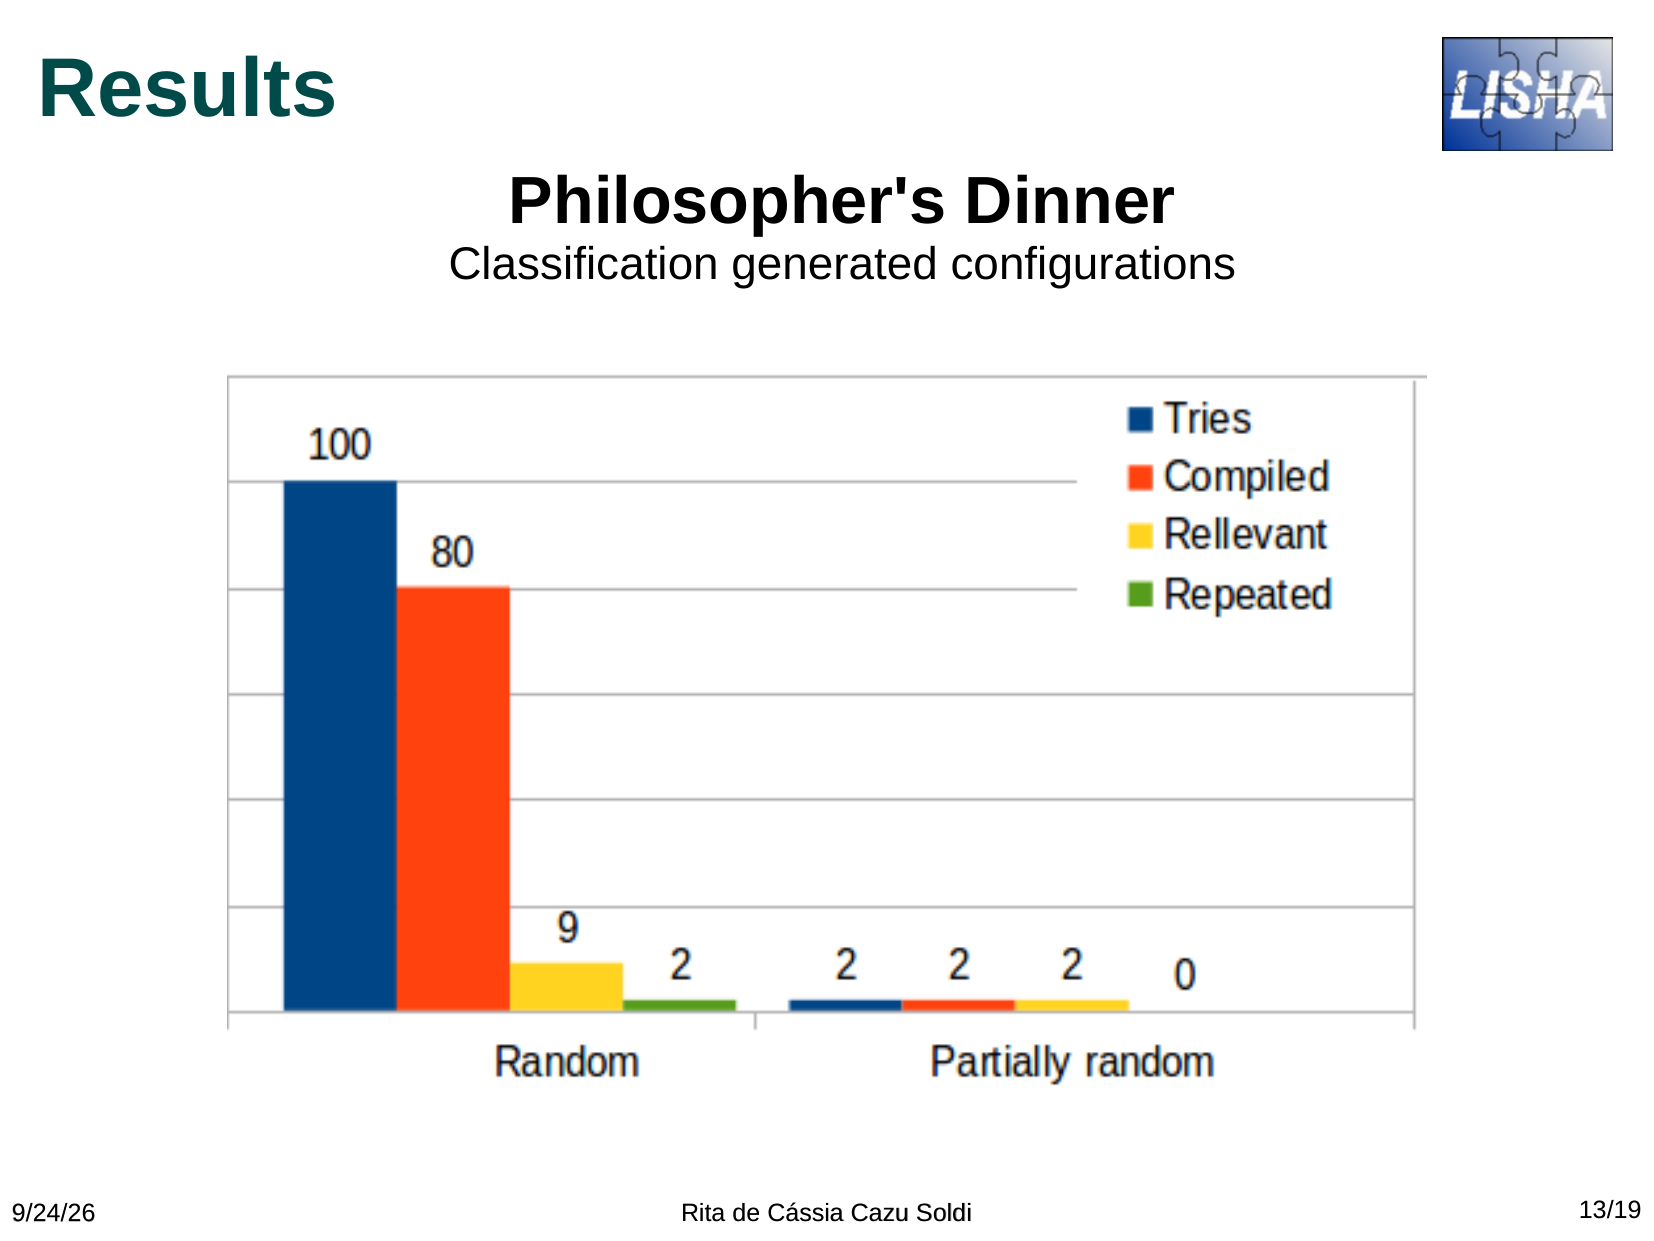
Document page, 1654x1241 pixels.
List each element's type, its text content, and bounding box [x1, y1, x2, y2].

title Results [37, 37, 1426, 151]
subtitle Philosopher's Dinner Classification generated configurations [37, 162, 1613, 387]
picture [227, 371, 1427, 1093]
picture [1442, 37, 1613, 151]
